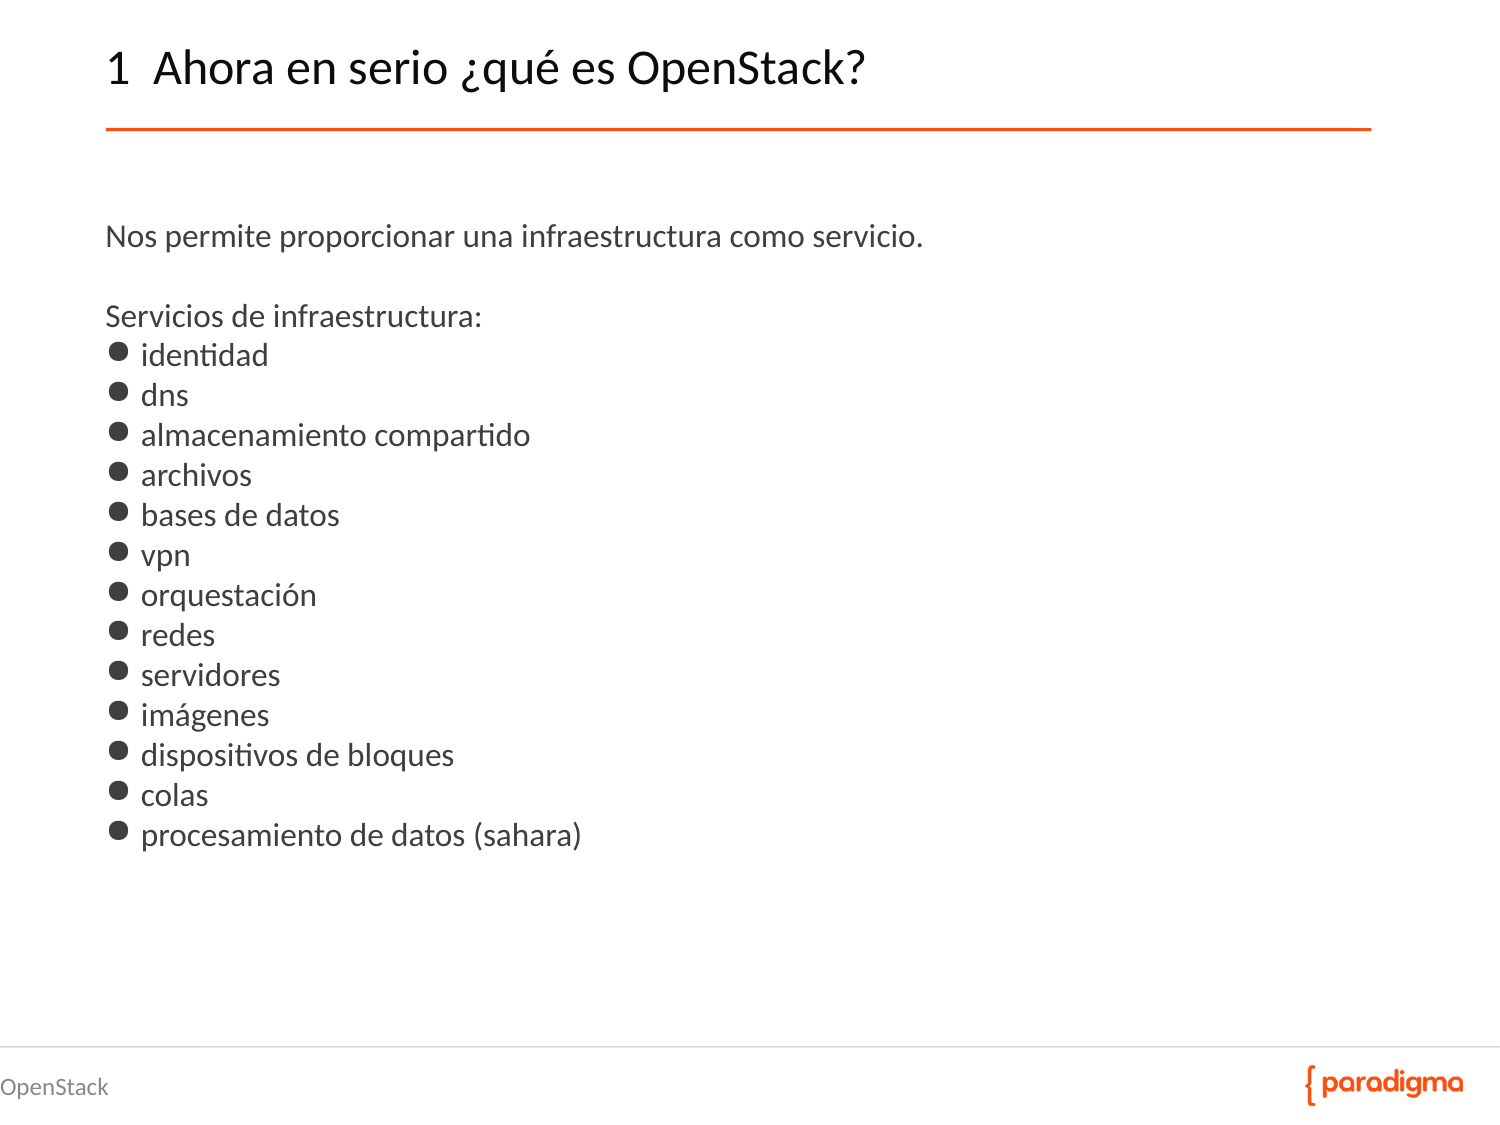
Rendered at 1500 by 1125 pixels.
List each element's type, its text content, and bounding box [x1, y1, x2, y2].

text_box 1 Ahora en serio ¿qué es OpenStack? [105, 0, 1395, 130]
picture [1305, 1065, 1463, 1107]
text_box Nos permite proporcionar una infraestructura como servicio. Servicios de infraestructura: identidad dns almacenamiento compartido archivos bases de datos vpn orquestación redes servidores imágenes dispositivos de bloques colas procesamiento de datos (sahara) [105, 206, 1395, 984]
text_box OpenStack [0, 1048, 1223, 1125]
